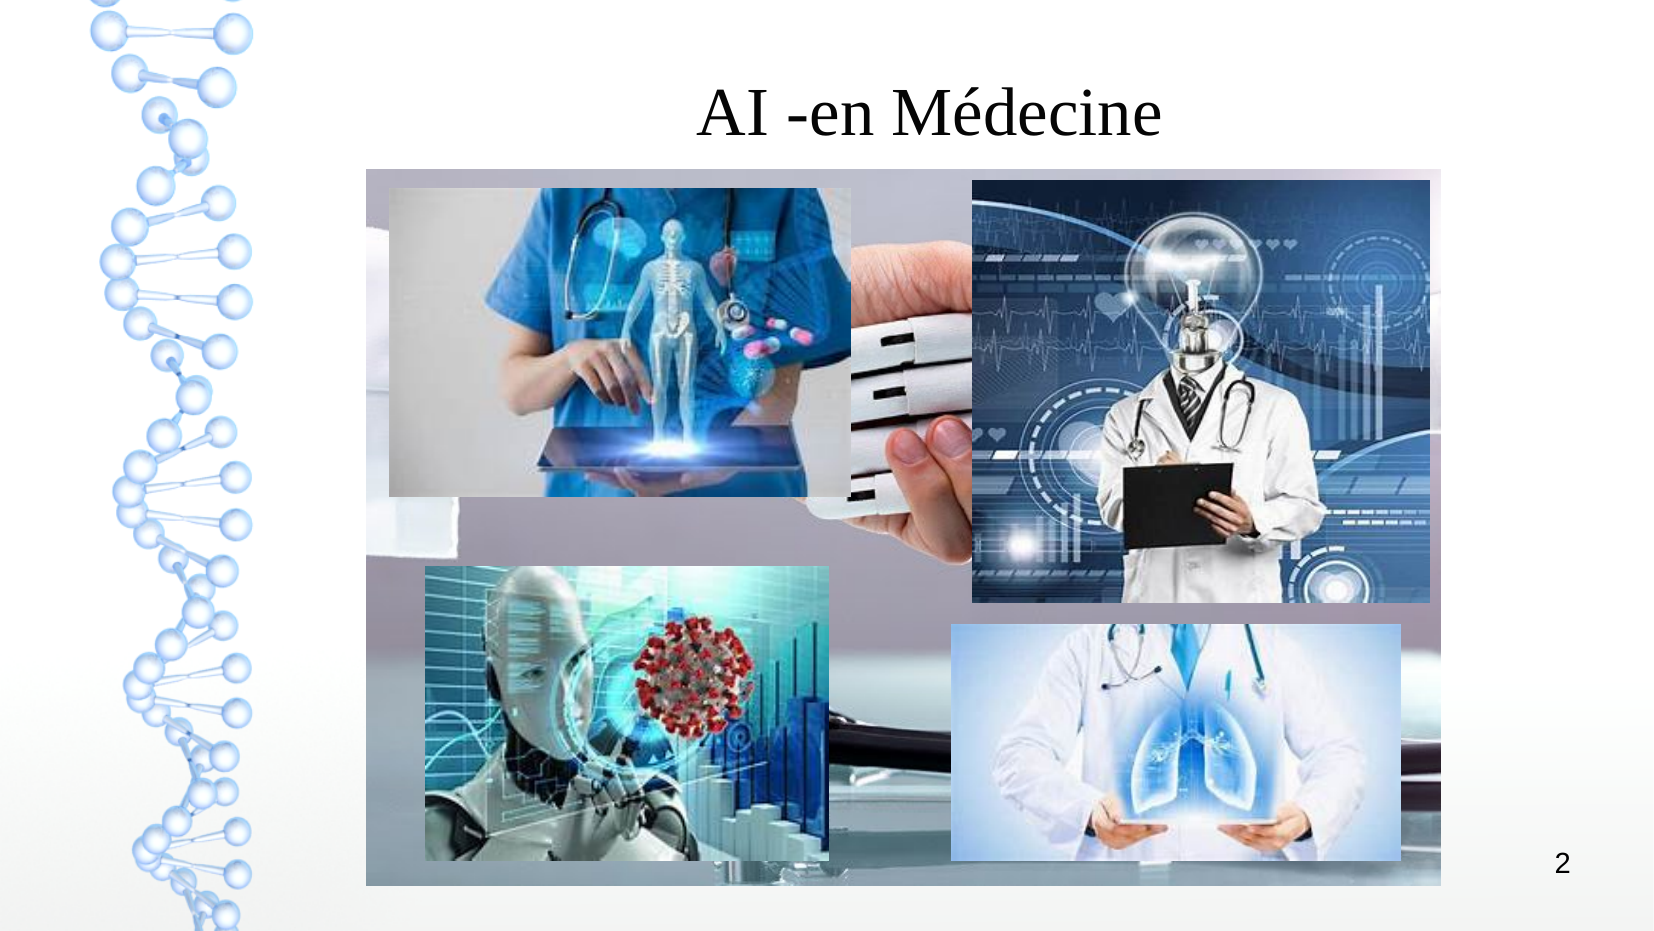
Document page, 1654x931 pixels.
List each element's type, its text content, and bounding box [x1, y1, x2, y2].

picture [0, 0, 1654, 931]
title AI -en Médecine [265, 35, 1595, 189]
